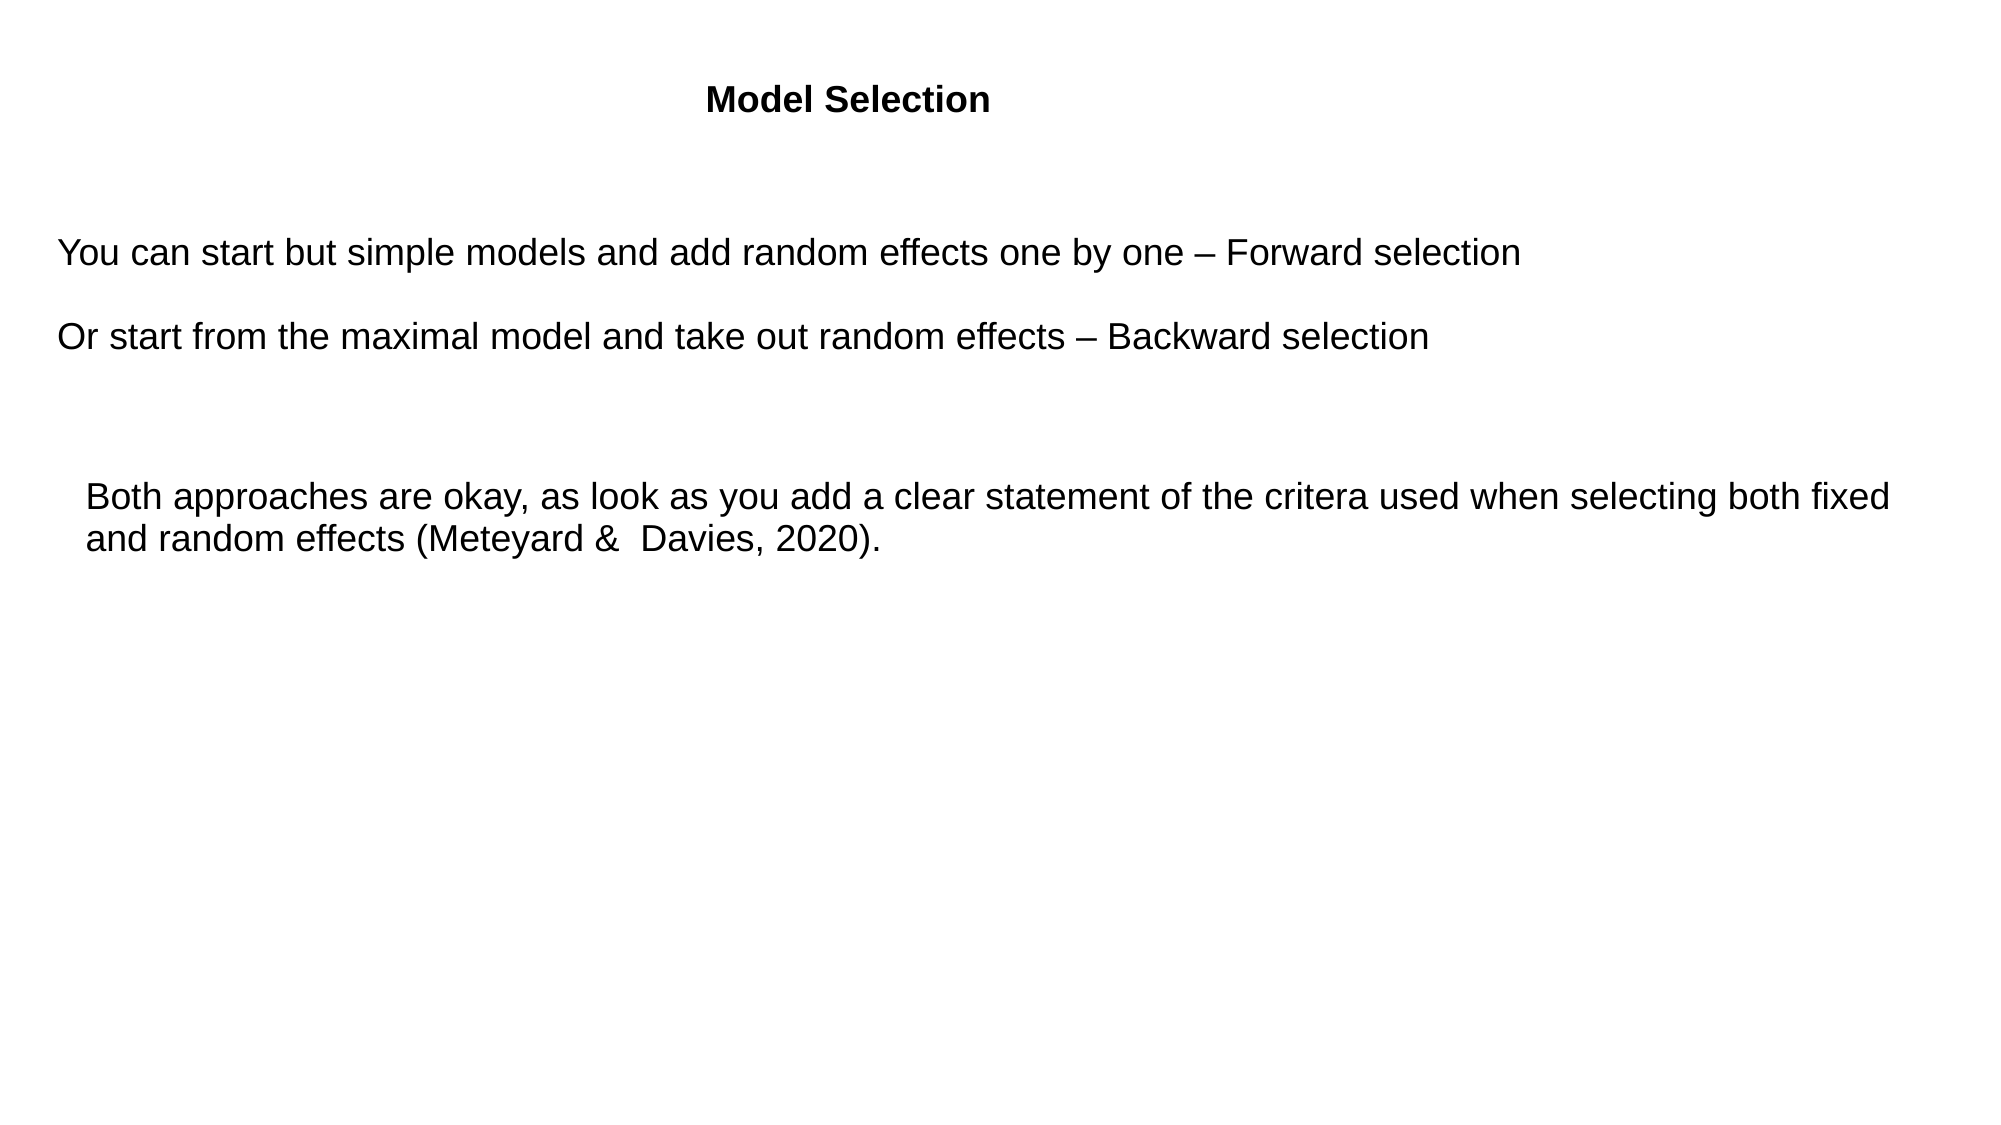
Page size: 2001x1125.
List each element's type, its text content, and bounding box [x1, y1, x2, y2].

text_box Model Selection [690, 70, 1329, 128]
text_box Both approaches are okay, as look as you add a clear statement of the critera used when selecting both fixed and random effects (Meteyard & Davies, 2020). [70, 468, 1961, 567]
text_box You can start but simple models and add random effects one by one – Forward selection Or start from the maximal model and take out random effects – Backward selection [42, 224, 1867, 534]
